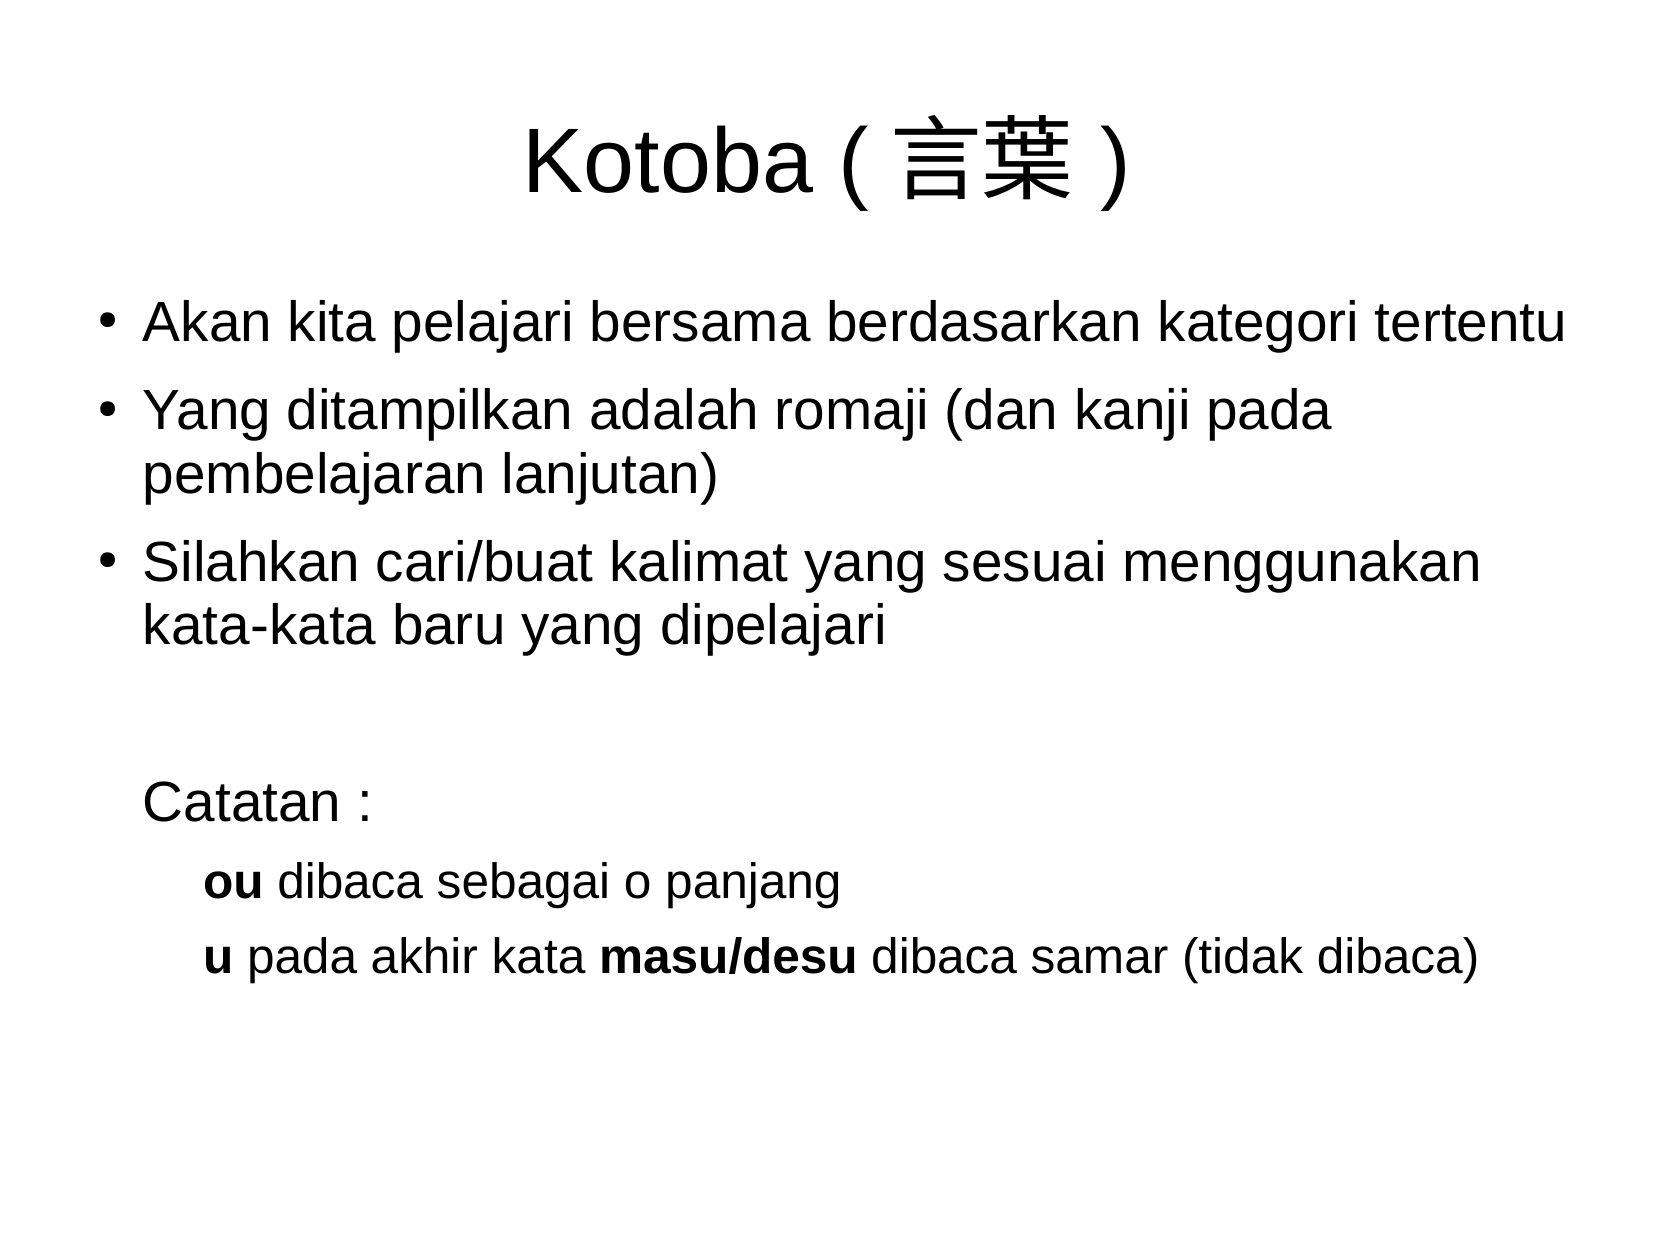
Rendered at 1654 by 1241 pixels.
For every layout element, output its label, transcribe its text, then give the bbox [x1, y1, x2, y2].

title Kotoba (言葉) [82, 49, 1571, 257]
list Akan kita pelajari bersama berdasarkan kategori tertentu Yang ditampilkan adalah romaji (dan kanji pada pembelajaran lanjutan) Silahkan cari/buat kalimat yang sesuai menggunakan kata-kata baru yang dipelajari Catatan : ou dibaca sebagai o panjang u pada akhir kata masu/desu dibaca samar (tidak dibaca) [82, 290, 1571, 1010]
